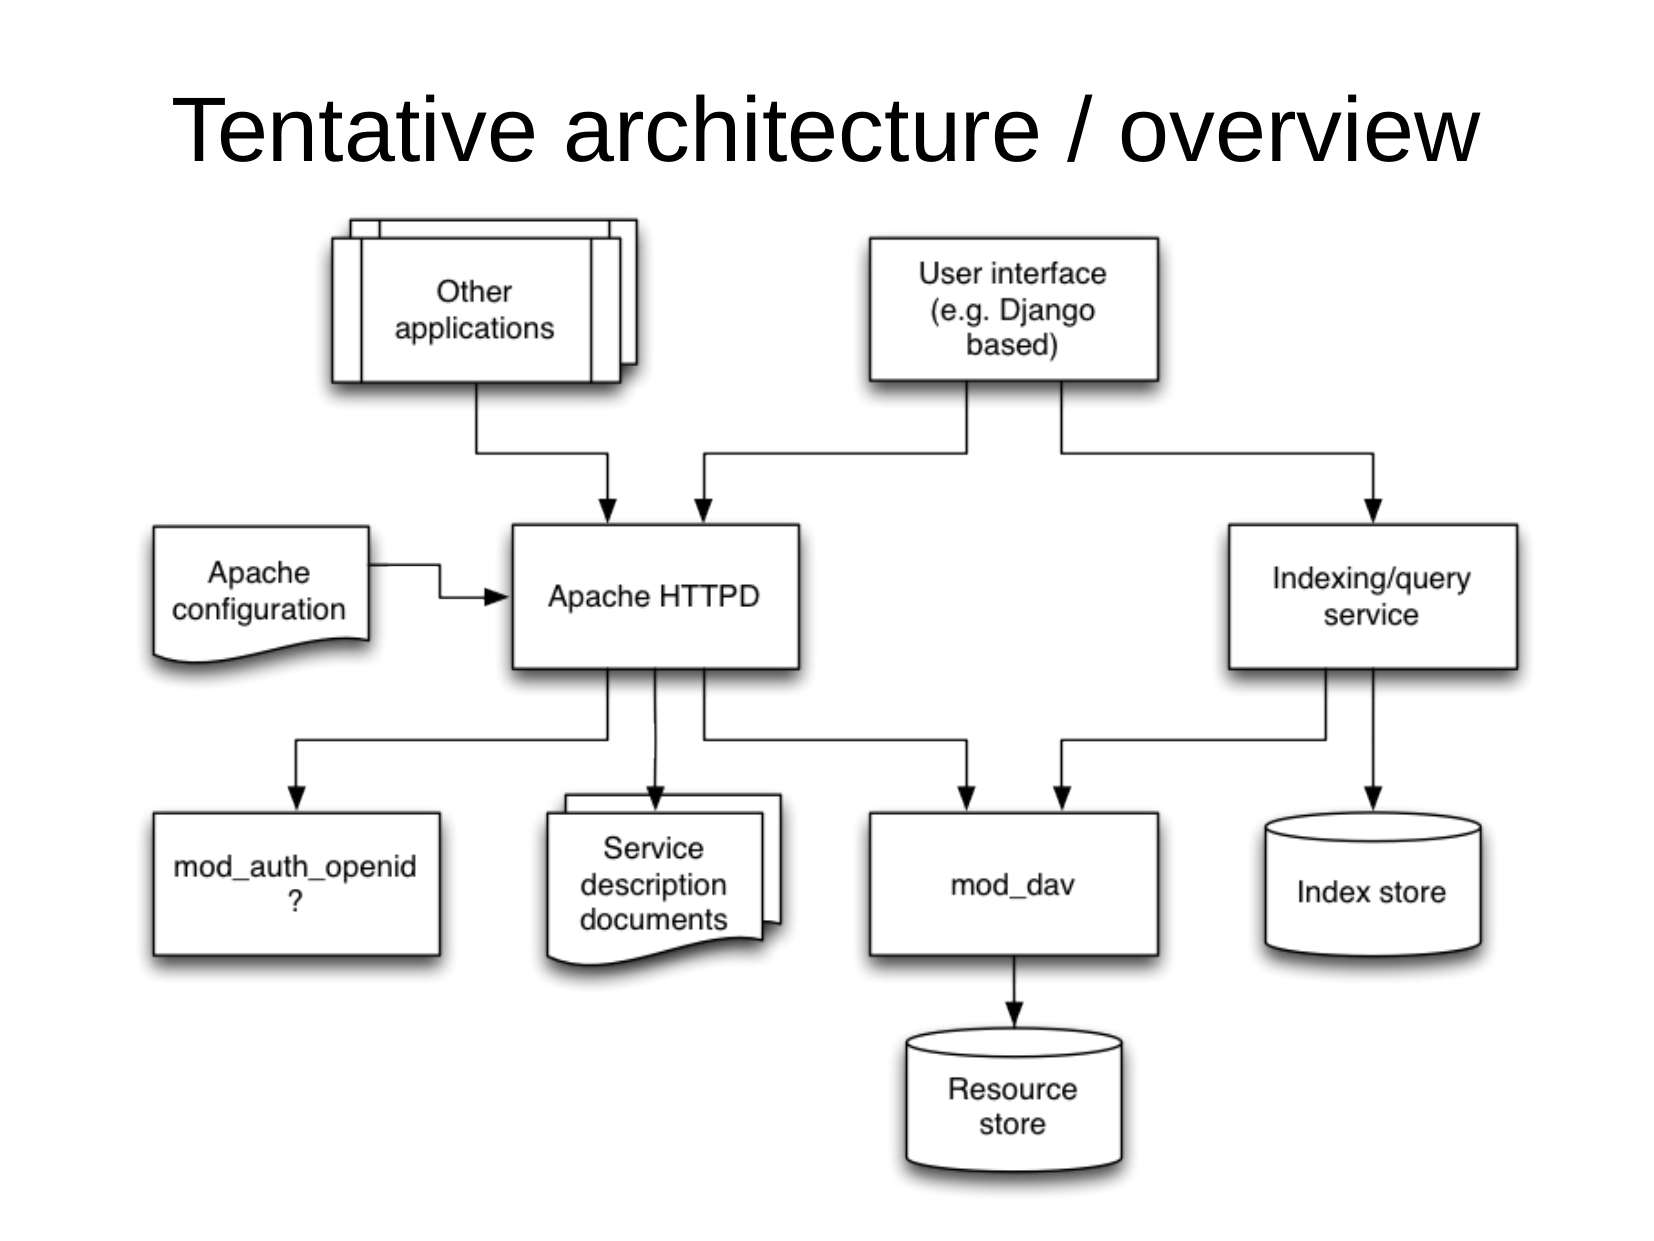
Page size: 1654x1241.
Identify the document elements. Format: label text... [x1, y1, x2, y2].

picture [124, 200, 1544, 1211]
title Tentative architecture / overview [82, 25, 1571, 233]
